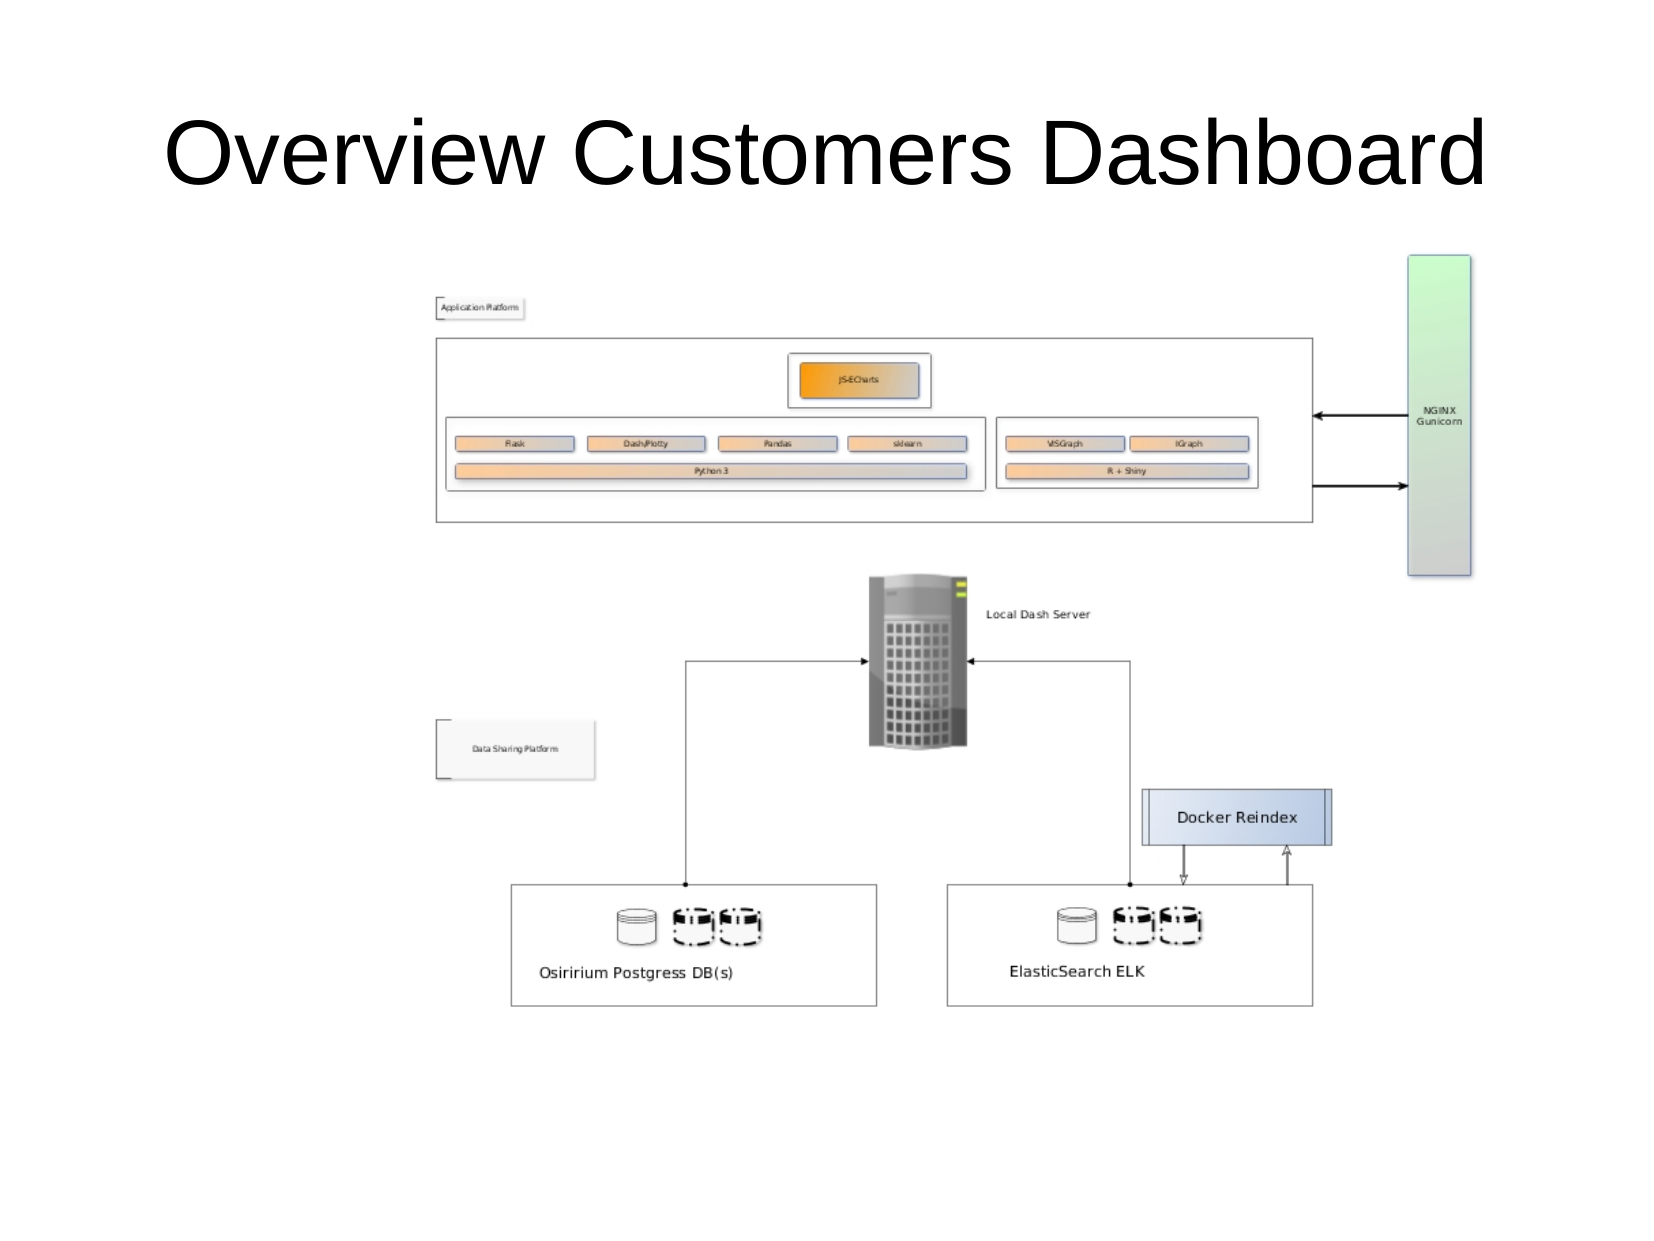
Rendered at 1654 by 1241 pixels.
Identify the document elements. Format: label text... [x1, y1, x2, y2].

picture [316, 207, 1477, 1229]
title Overview Customers Dashboard [82, 49, 1571, 257]
